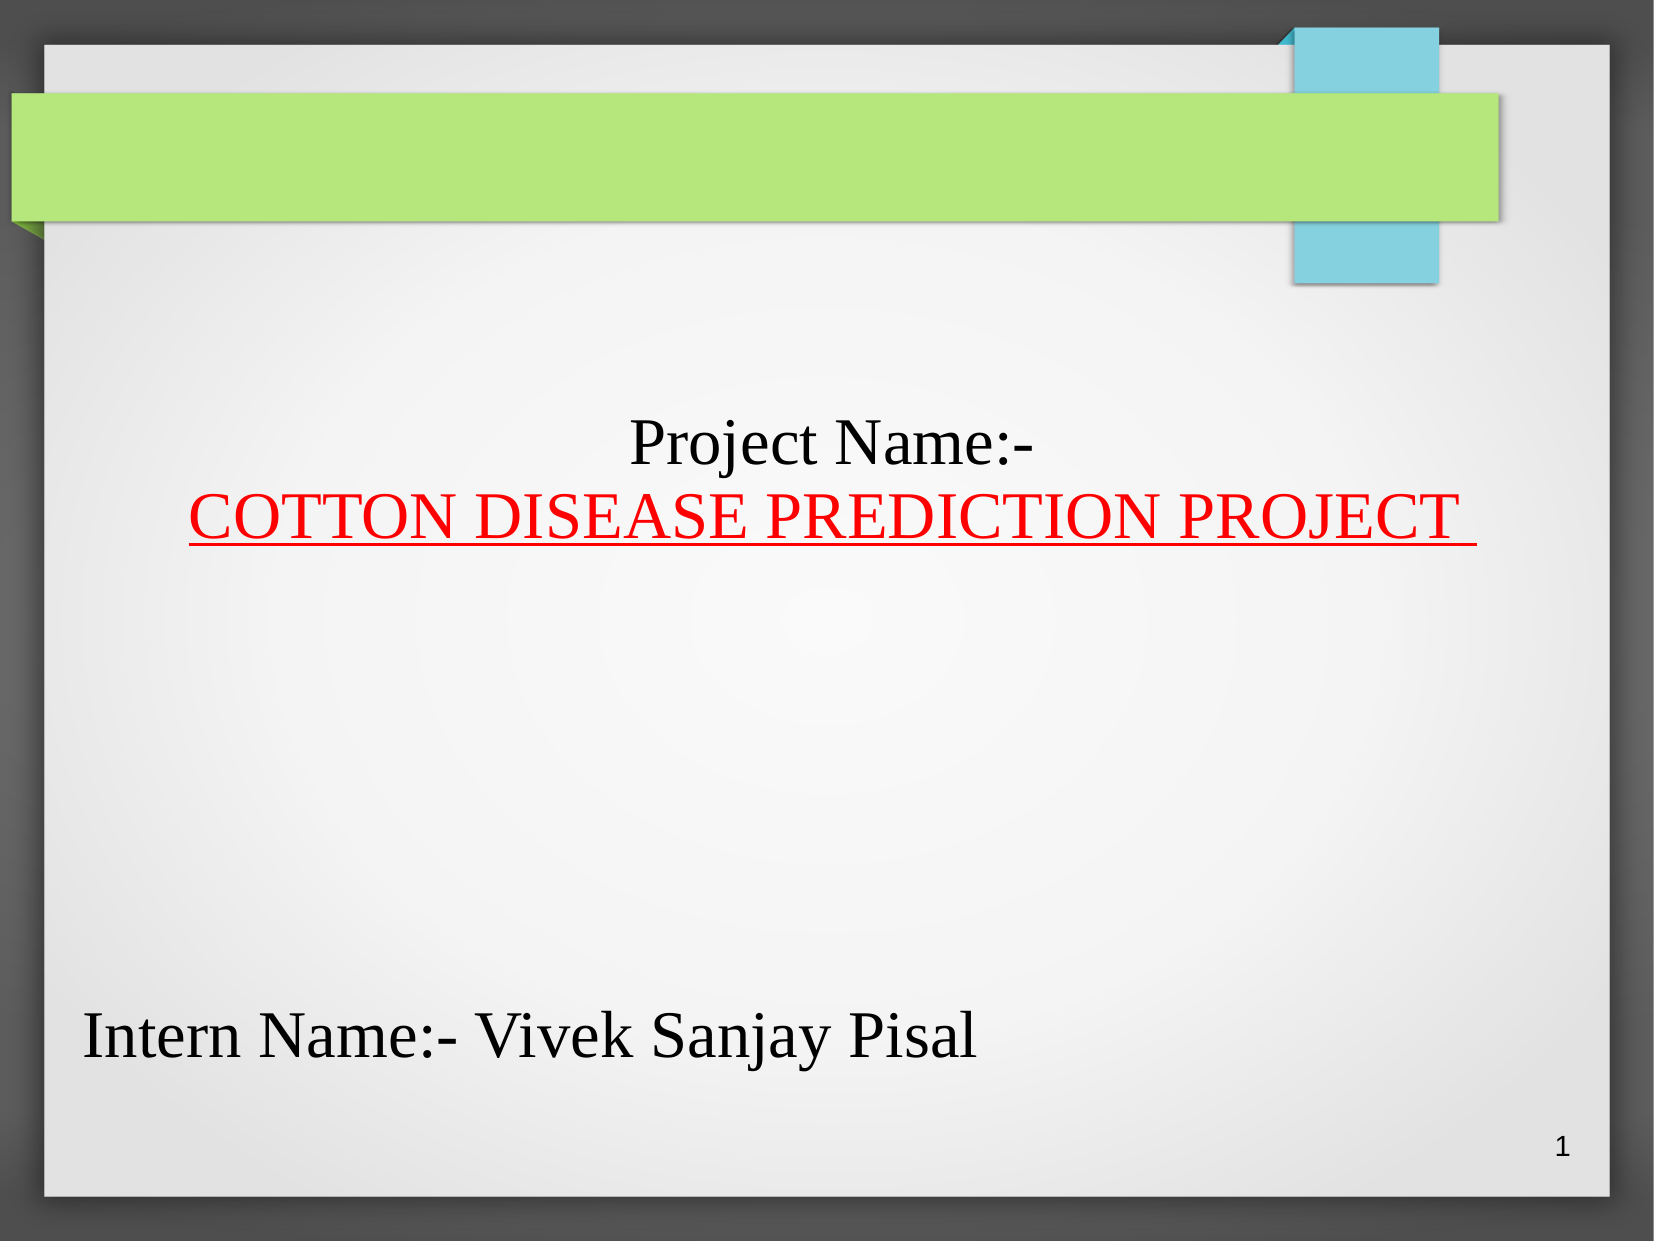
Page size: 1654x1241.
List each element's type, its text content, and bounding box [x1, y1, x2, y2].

picture [0, 0, 1654, 1241]
subtitle Project Name:- COTTON DISEASE PREDICTION PROJECT Intern Name:- Vivek Sanjay Pisal [82, 0, 1583, 1146]
